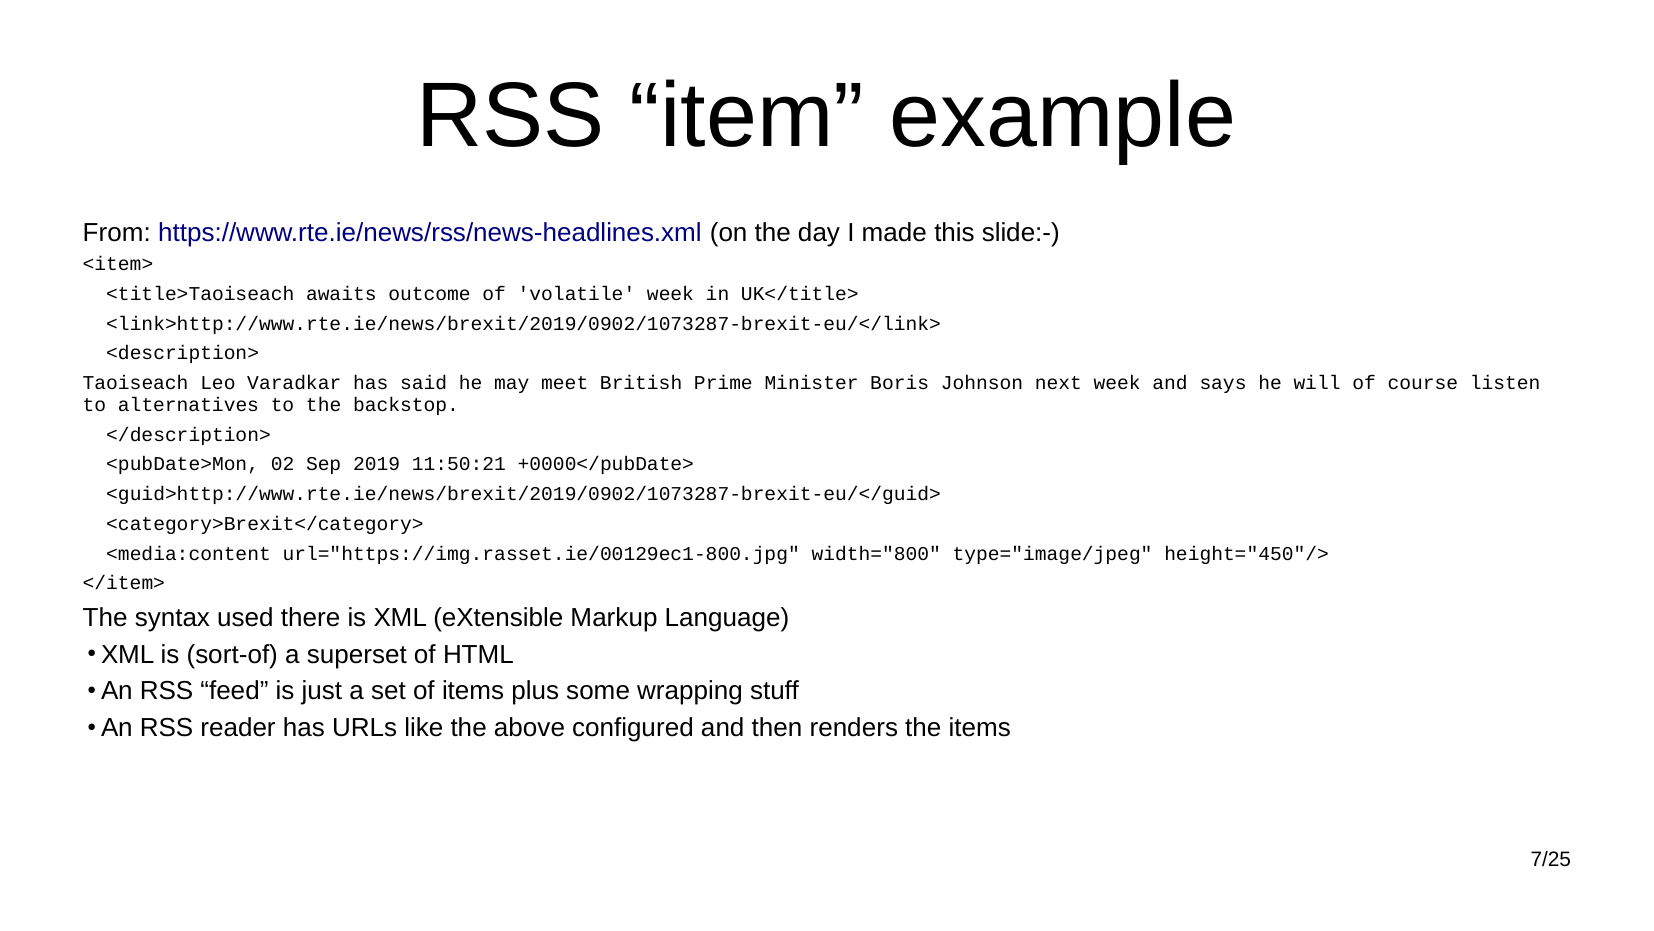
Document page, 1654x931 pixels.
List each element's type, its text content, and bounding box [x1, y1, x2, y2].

list From: https://www.rte.ie/news/rss/news-headlines.xml (on the day I made this slide:-) <item> <title>Taoiseach awaits outcome of 'volatile' week in UK</title> <link>http://www.rte.ie/news/brexit/2019/0902/1073287-brexit-eu/</link> <description> Taoiseach Leo Varadkar has said he may meet British Prime Minister Boris Johnson next week and says he will of course listen to alternatives to the backstop. </description> <pubDate>Mon, 02 Sep 2019 11:50:21 +0000</pubDate> <guid>http://www.rte.ie/news/brexit/2019/0902/1073287-brexit-eu/</guid> <category>Brexit</category> <media:content url="https://img.rasset.ie/00129ec1-800.jpg" width="800" type="image/jpeg" height="450"/> </item> The syntax used there is XML (eXtensible Markup Language) XML is (sort-of) a superset of HTML An RSS “feed” is just a set of items plus some wrapping stuff An RSS reader has URLs like the above configured and then renders the items [82, 217, 1571, 758]
title RSS “item” example [82, 37, 1571, 193]
